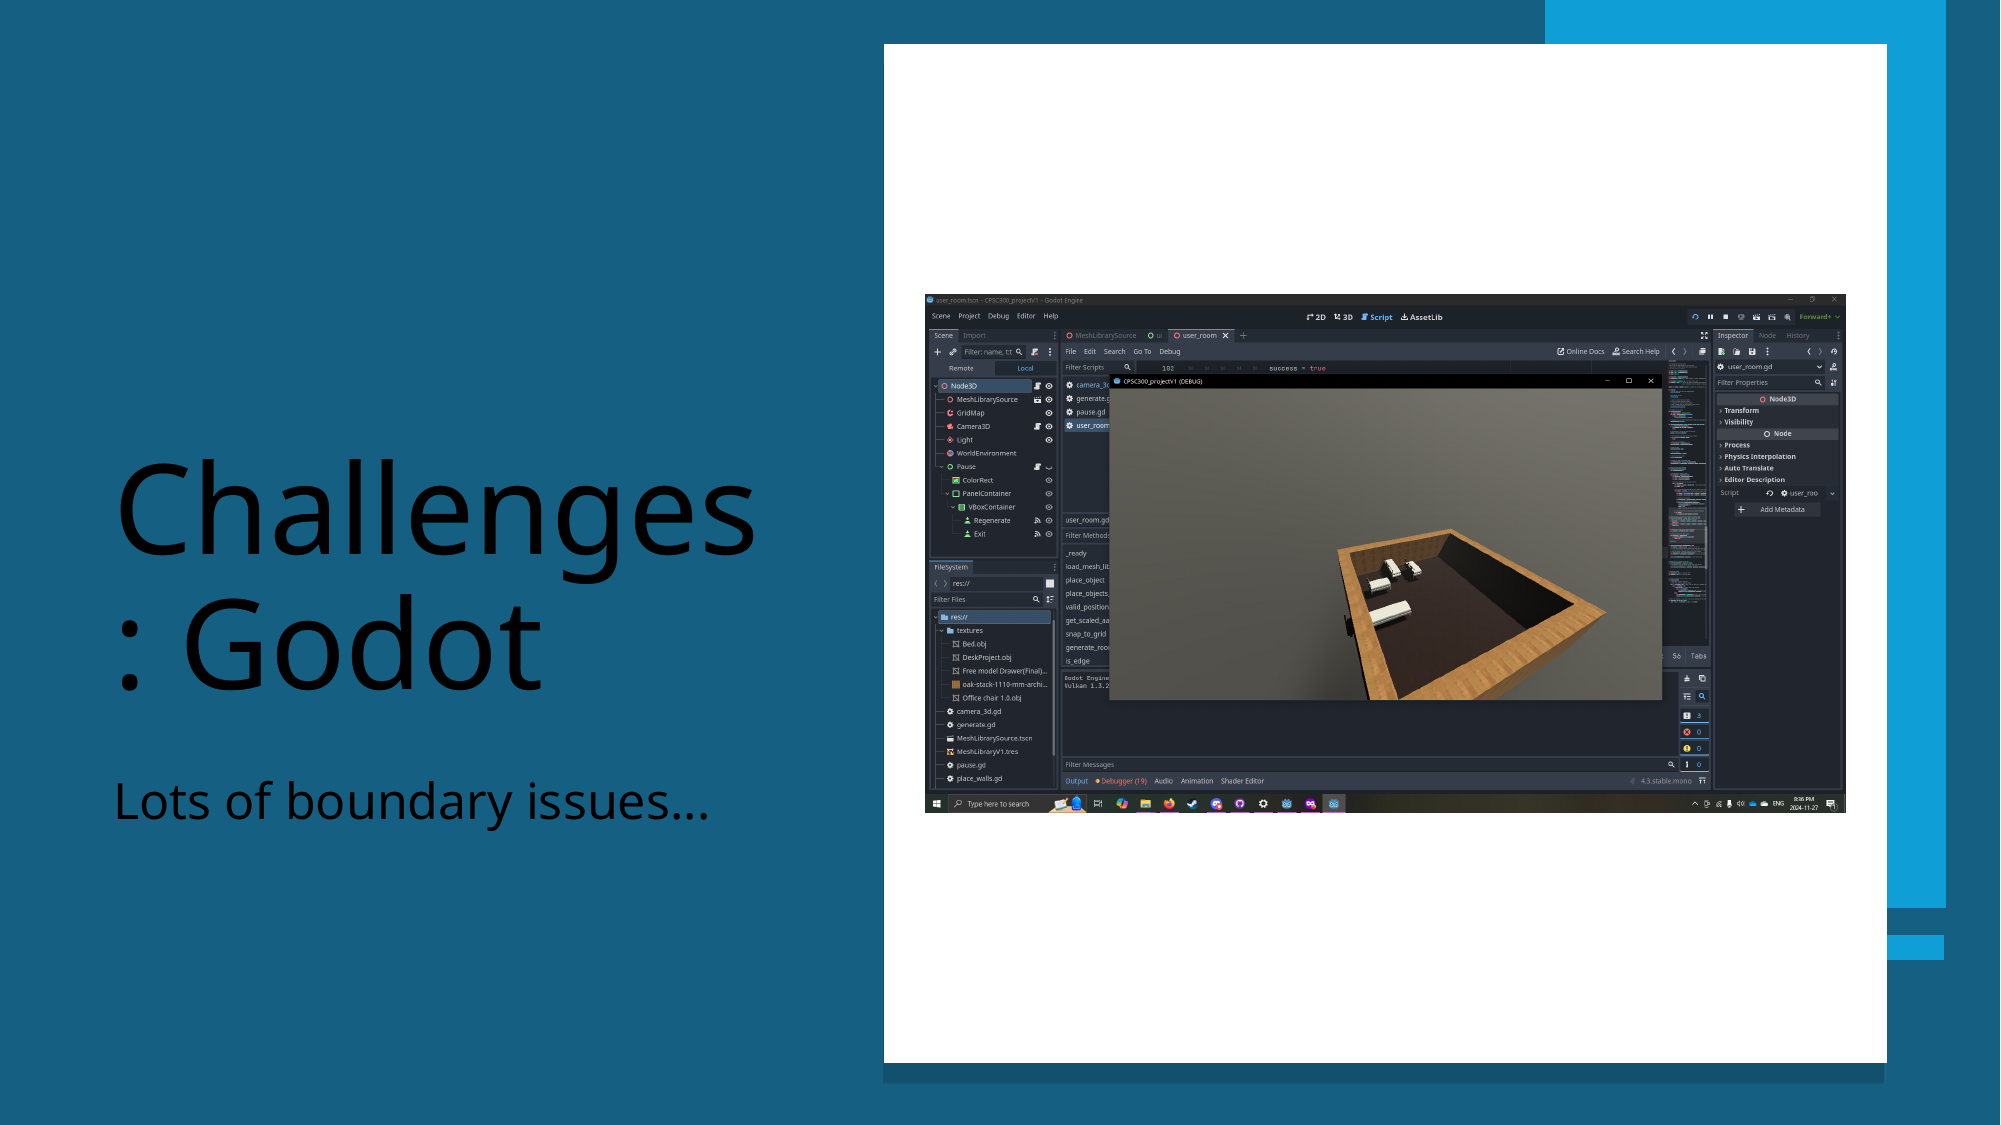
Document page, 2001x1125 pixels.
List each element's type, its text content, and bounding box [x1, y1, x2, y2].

title Challenges: Godot [98, 111, 783, 725]
text_box Lots of boundary issues... [98, 768, 783, 939]
picture [925, 294, 1846, 813]
text_box [0, 0, 2000, 1125]
